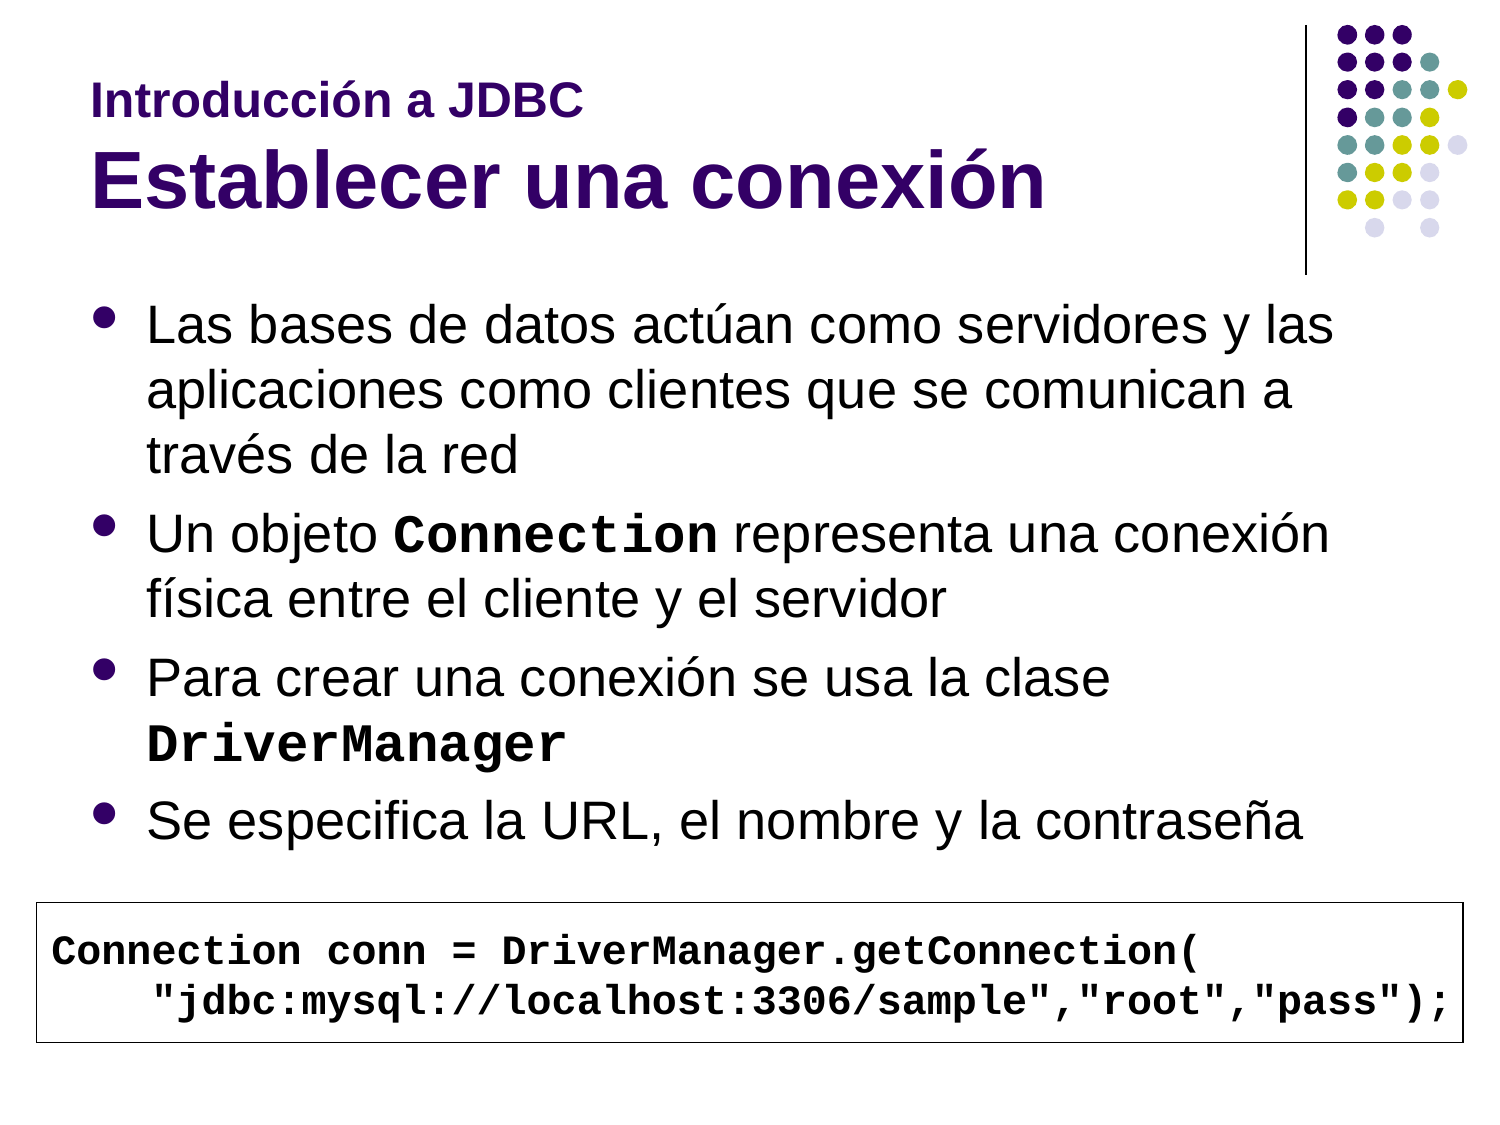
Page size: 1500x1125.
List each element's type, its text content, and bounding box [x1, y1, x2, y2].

title Introducción a JDBC Establecer una conexión [74, 20, 1313, 233]
text_box Connection conn = DriverManager.getConnection( "jdbc:mysql://localhost:3306/sample","root","pass"); [36, 902, 1464, 1043]
list Las bases de datos actúan como servidores y las aplicaciones como clientes que se comunican a través de la red Un objeto Connection representa una conexión física entre el cliente y el servidor Para crear una conexión se usa la clase DriverManager Se especifica la URL, el nombre y la contraseña [75, 281, 1426, 883]
